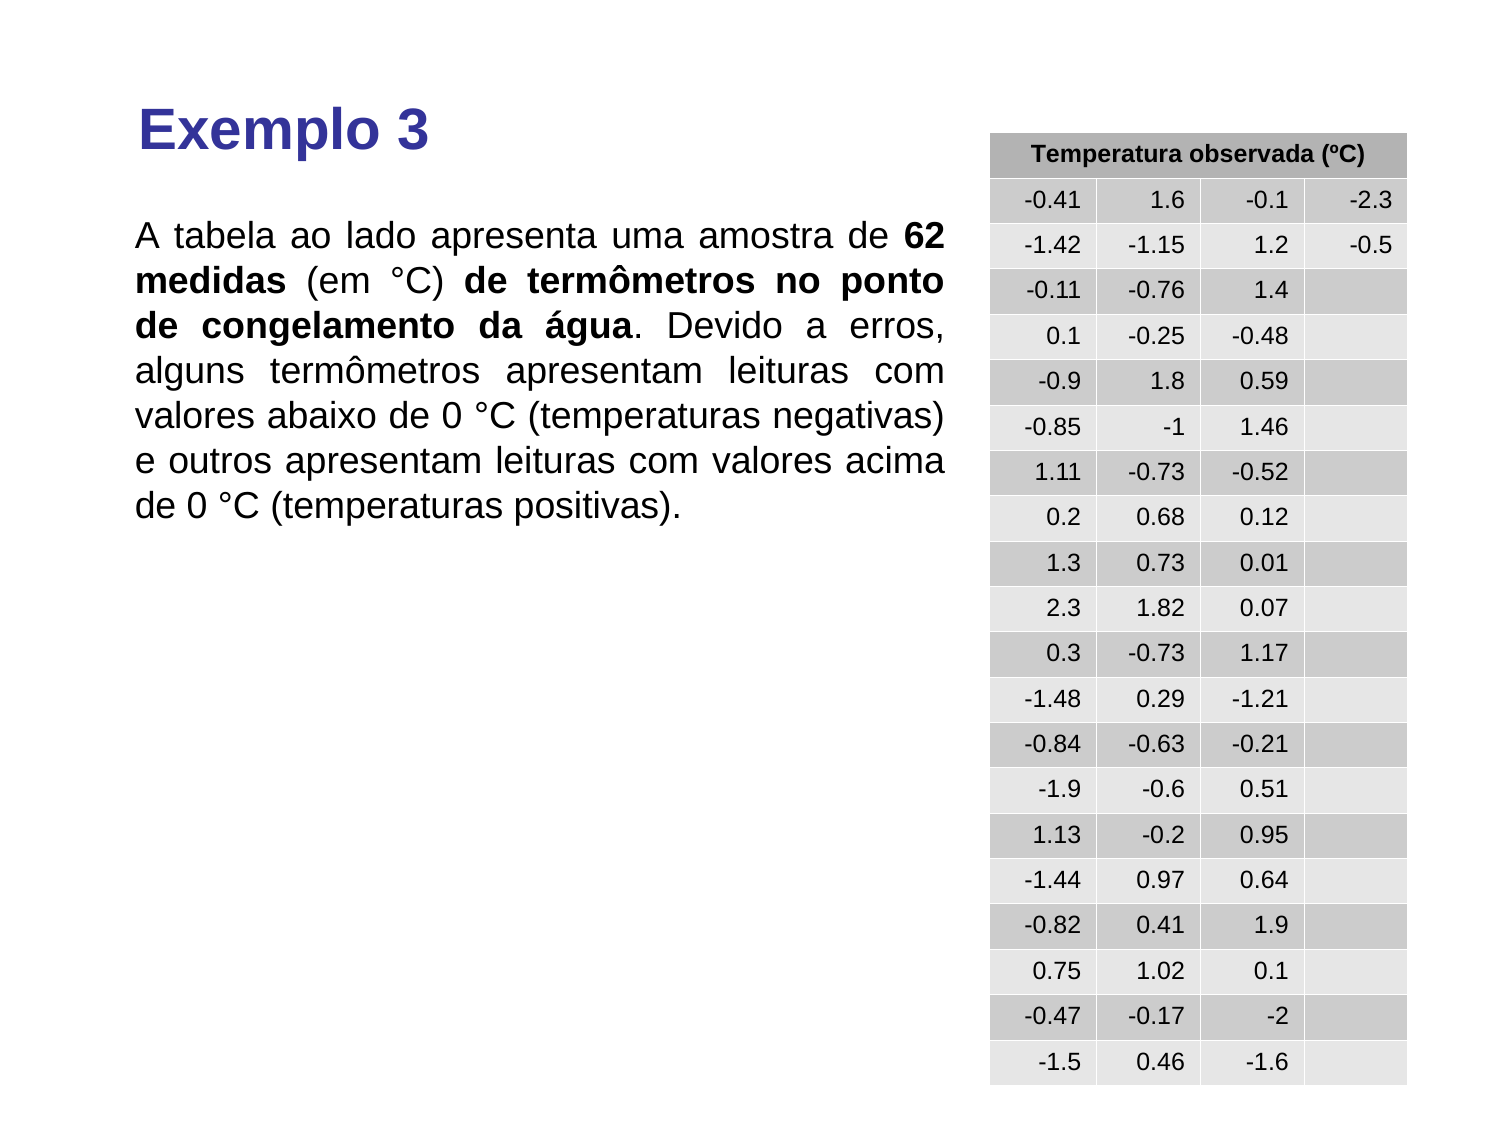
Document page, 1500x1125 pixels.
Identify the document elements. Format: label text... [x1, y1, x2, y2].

table_cell 0.2 [990, 496, 1096, 541]
table_cell 0.3 [990, 632, 1096, 677]
table_cell 0.59 [1201, 360, 1304, 405]
table_cell -0.17 [1097, 995, 1200, 1040]
table_cell -0.73 [1097, 632, 1200, 677]
table_cell 1.2 [1201, 224, 1304, 268]
table_cell -2.3 [1305, 179, 1407, 223]
table_cell 1.3 [990, 542, 1096, 586]
table_cell 1.8 [1097, 360, 1200, 405]
table_cell -1.42 [990, 224, 1096, 268]
table_cell -1.15 [1097, 224, 1200, 268]
table_cell 0.97 [1097, 859, 1200, 903]
table_cell [1305, 859, 1407, 903]
table_header Temperatura observada (ºC) [990, 133, 1407, 178]
table_cell 0.29 [1097, 678, 1200, 722]
table_cell 0.1 [990, 315, 1096, 359]
table_cell -0.73 [1097, 451, 1200, 495]
table_cell -1.21 [1201, 678, 1304, 722]
table_cell 0.51 [1201, 768, 1304, 813]
table_cell -1 [1097, 406, 1200, 450]
table_cell -0.52 [1201, 451, 1304, 495]
table_cell -0.41 [990, 179, 1096, 223]
table_cell 1.6 [1097, 179, 1200, 223]
table_cell -0.82 [990, 904, 1096, 949]
table_cell [1305, 315, 1407, 359]
table_cell [1305, 360, 1407, 405]
table_cell 0.12 [1201, 496, 1304, 541]
table_cell -1.9 [990, 768, 1096, 813]
table_cell 0.73 [1097, 542, 1200, 586]
table_cell 1.4 [1201, 269, 1304, 314]
table_cell -0.47 [990, 995, 1096, 1040]
table_cell 1.46 [1201, 406, 1304, 450]
table_cell 0.75 [990, 950, 1096, 994]
table_cell 0.95 [1201, 814, 1304, 858]
table_cell 2.3 [990, 587, 1096, 631]
table_cell [1305, 904, 1407, 949]
table_cell 1.9 [1201, 904, 1304, 949]
table_cell -1.44 [990, 859, 1096, 903]
table_cell [1305, 496, 1407, 541]
table_cell 1.82 [1097, 587, 1200, 631]
table_cell 0.07 [1201, 587, 1304, 631]
text_box Exemplo 3 [123, 84, 1400, 179]
table_cell -0.1 [1201, 179, 1304, 223]
table_cell -0.76 [1097, 269, 1200, 314]
table_cell [1305, 587, 1407, 631]
table_cell -0.2 [1097, 814, 1200, 858]
table_cell [1305, 269, 1407, 314]
table_cell [1305, 1041, 1407, 1085]
table_cell -0.6 [1097, 768, 1200, 813]
table_cell -0.21 [1201, 723, 1304, 767]
table_cell [1305, 678, 1407, 722]
table_cell [1305, 768, 1407, 813]
table_cell [1305, 995, 1407, 1040]
table_cell 0.1 [1201, 950, 1304, 994]
table_cell 0.01 [1201, 542, 1304, 586]
table_cell [1305, 542, 1407, 586]
table_cell -0.48 [1201, 315, 1304, 359]
table_cell 1.17 [1201, 632, 1304, 677]
table_cell -1.48 [990, 678, 1096, 722]
table_cell -0.9 [990, 360, 1096, 405]
table_cell 1.02 [1097, 950, 1200, 994]
table_cell [1305, 451, 1407, 495]
table_cell -0.11 [990, 269, 1096, 314]
table_cell 0.46 [1097, 1041, 1200, 1085]
table_cell 0.41 [1097, 904, 1200, 949]
table_cell -0.5 [1305, 224, 1407, 268]
table_cell [1305, 814, 1407, 858]
table_cell 1.13 [990, 814, 1096, 858]
table_cell [1305, 950, 1407, 994]
table_cell -2 [1201, 995, 1304, 1040]
table_cell -1.6 [1201, 1041, 1304, 1085]
table_cell -1.5 [990, 1041, 1096, 1085]
text_box A tabela ao lado apresenta uma amostra de 62 medidas (em °C) de termômetros no ponto de congelamento da água. Devido a erros, alguns termômetros apresentam leituras com valores abaixo de 0 °C (temperaturas negativas) e outros apresentam leituras com valores acima de 0 °C (temperaturas positivas). [120, 203, 961, 534]
table_cell -0.63 [1097, 723, 1200, 767]
table_cell -0.84 [990, 723, 1096, 767]
table_cell 0.64 [1201, 859, 1304, 903]
table_cell -0.85 [990, 406, 1096, 450]
table_cell 0.68 [1097, 496, 1200, 541]
table_cell 1.11 [990, 451, 1096, 495]
table_cell [1305, 406, 1407, 450]
table_cell [1305, 632, 1407, 677]
table_cell [1305, 723, 1407, 767]
table_cell -0.25 [1097, 315, 1200, 359]
